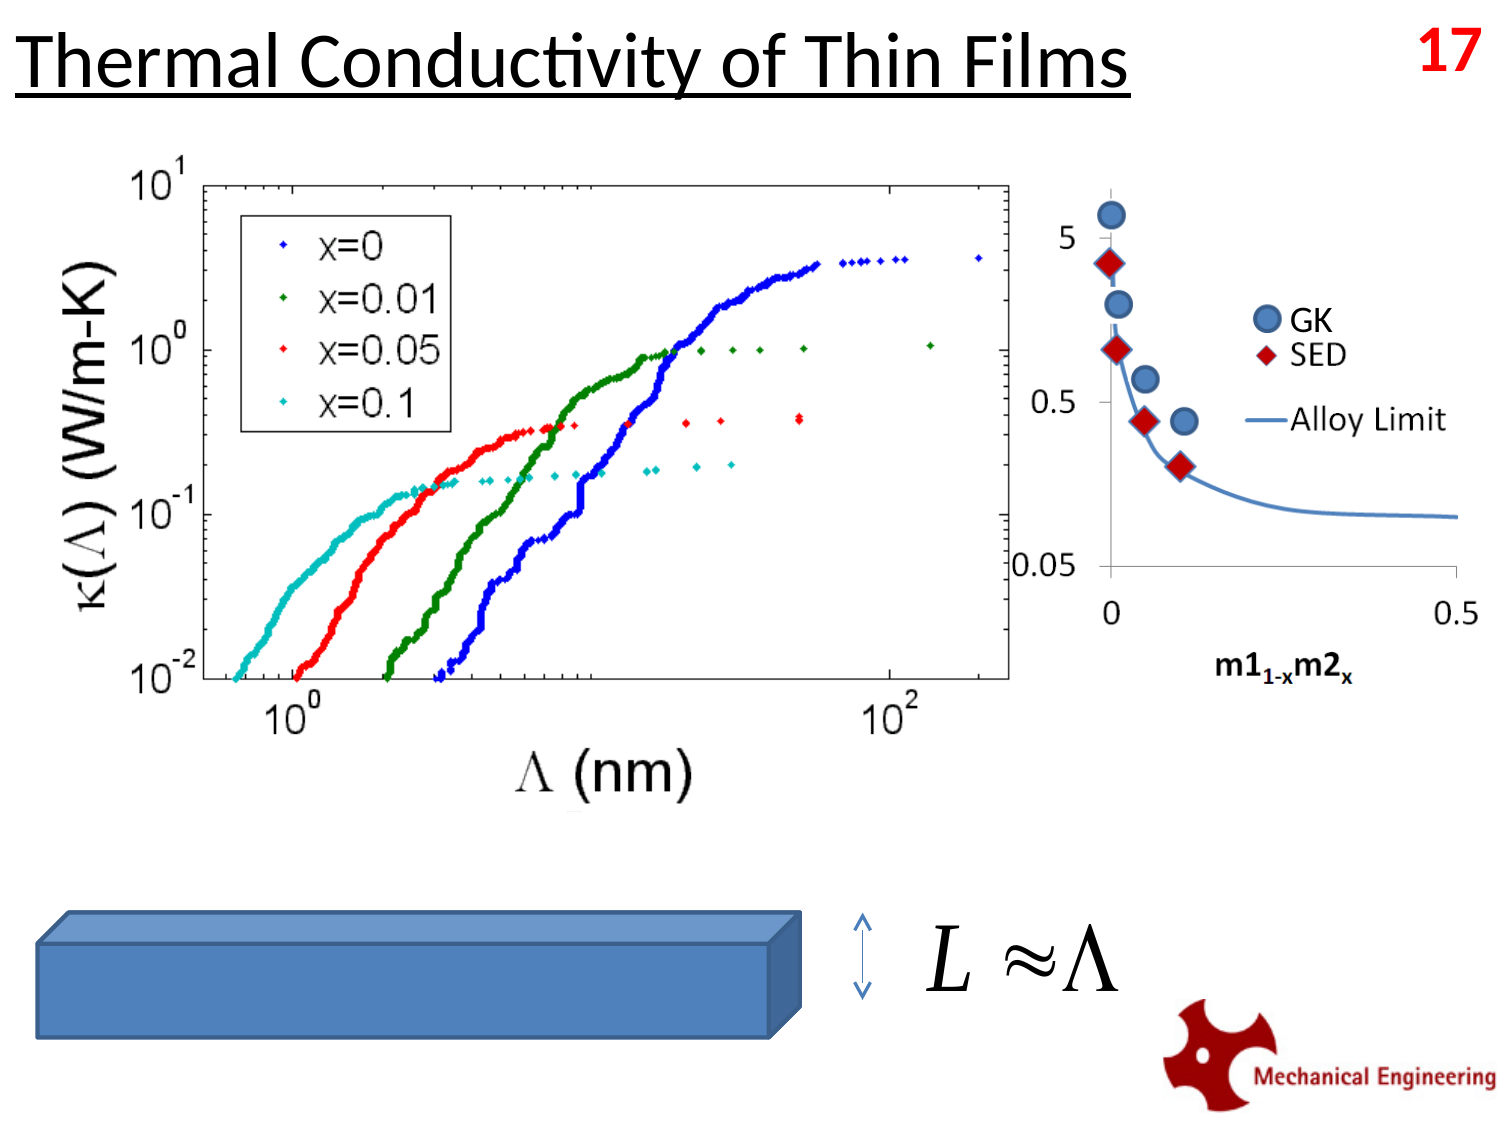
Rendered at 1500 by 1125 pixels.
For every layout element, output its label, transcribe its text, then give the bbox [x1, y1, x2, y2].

text_box 17 [1400, 0, 1498, 93]
title Thermal Conductivity of Thin Films [0, 0, 1350, 150]
text_box GK [1274, 287, 1425, 348]
text_box [37, 912, 800, 1038]
picture [912, 900, 1138, 1009]
picture [1162, 999, 1497, 1113]
picture [62, 149, 1496, 813]
